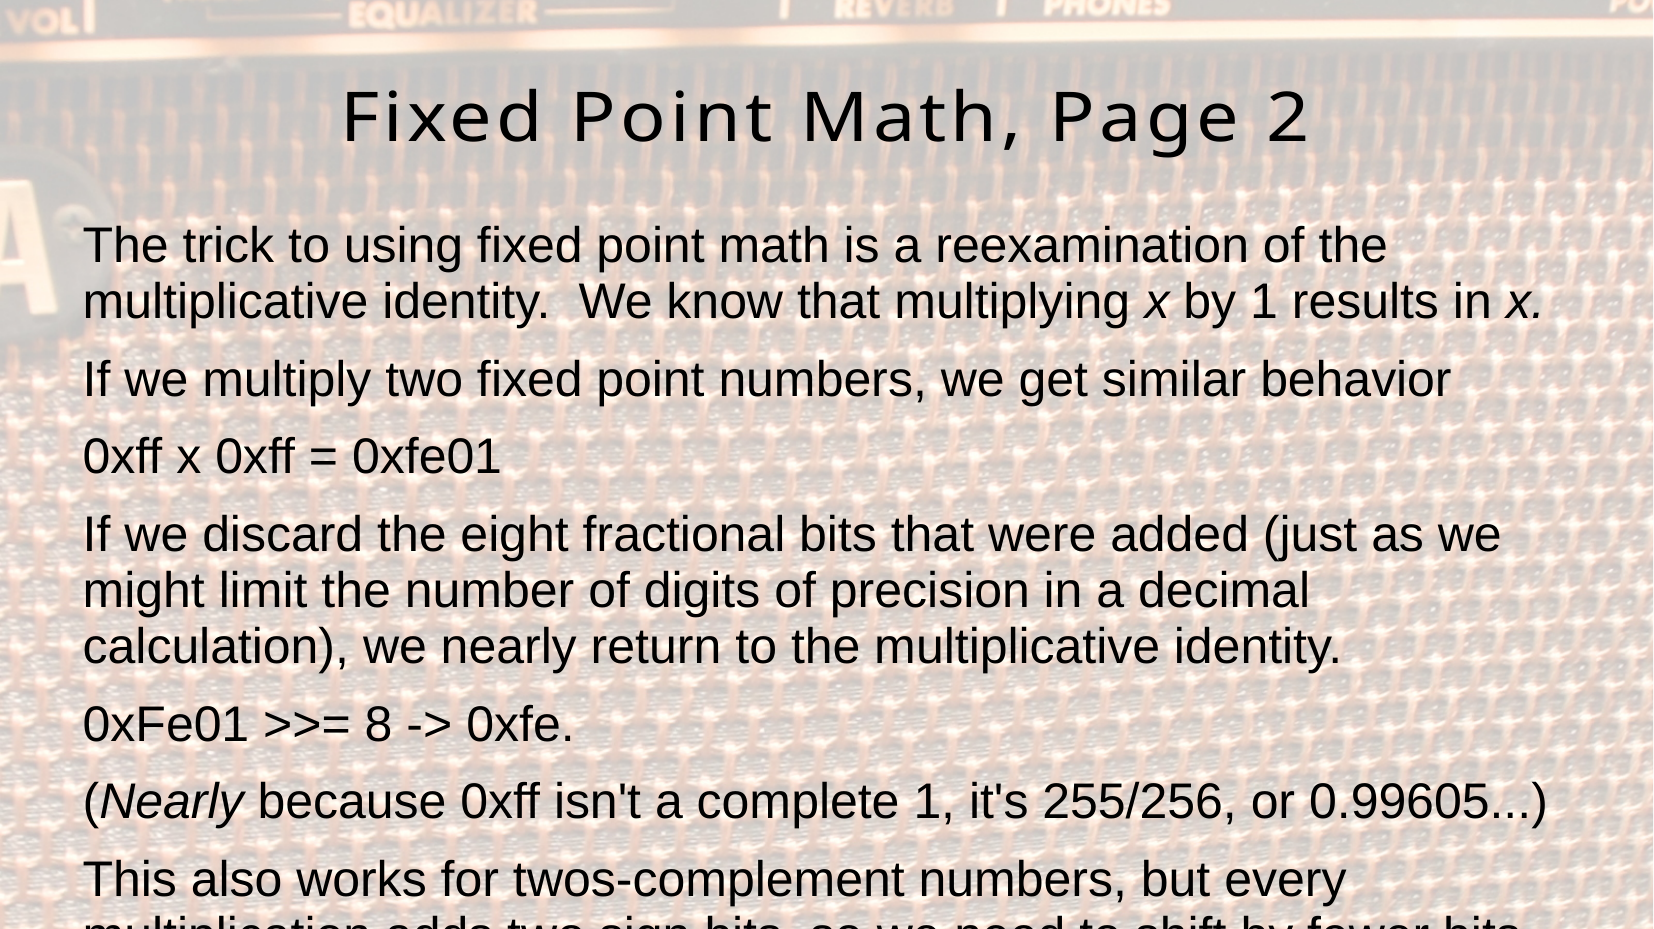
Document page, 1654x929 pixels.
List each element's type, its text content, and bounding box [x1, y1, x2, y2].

title Fixed Point Math, Page 2 [82, 36, 1571, 192]
picture [0, 0, 1654, 929]
list The trick to using fixed point math is a reexamination of the multiplicative identity. We know that multiplying x by 1 results in x. If we multiply two fixed point numbers, we get similar behavior 0xff x 0xff = 0xfe01 If we discard the eight fractional bits that were added (just as we might limit the number of digits of precision in a decimal calculation), we nearly return to the multiplicative identity. 0xFe01 >>= 8 -> 0xfe. (Nearly because 0xff isn't a complete 1, it's 255/256, or 0.99605...) This also works for twos-complement numbers, but every multiplication adds two sign bits, so we need to shift by fewer bits to discard LSBs. 0x7f * 0x7f = 0x3f01 3f01 >>= 7 -> 0x7e This works for longer data types by adding on more fractional LSBs, and shifts to realign the decimal (binary) point. [82, 217, 1571, 756]
